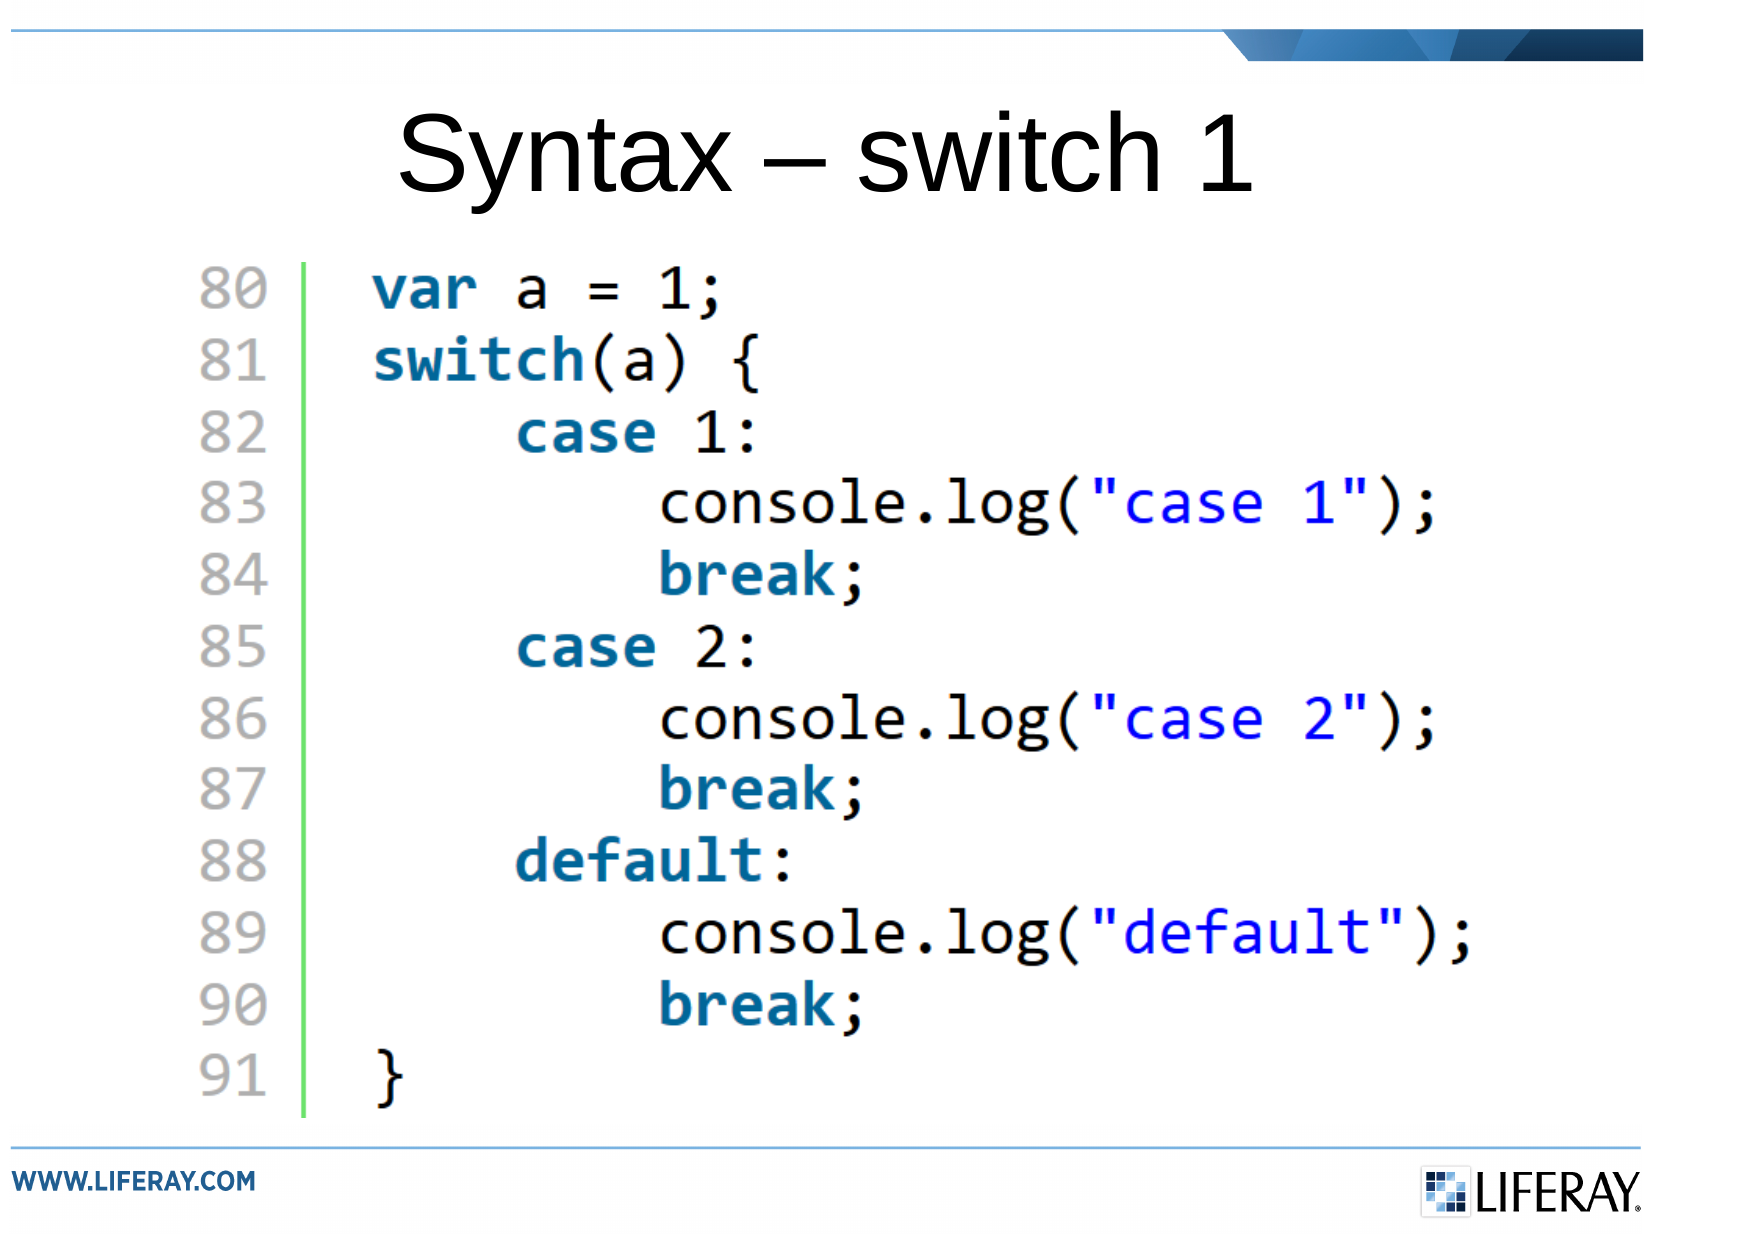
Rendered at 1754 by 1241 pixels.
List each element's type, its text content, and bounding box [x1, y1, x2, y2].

picture [192, 262, 1484, 1118]
picture [9, 1124, 1642, 1234]
title Syntax – switch 1 [82, 49, 1571, 257]
picture [11, 0, 1644, 84]
